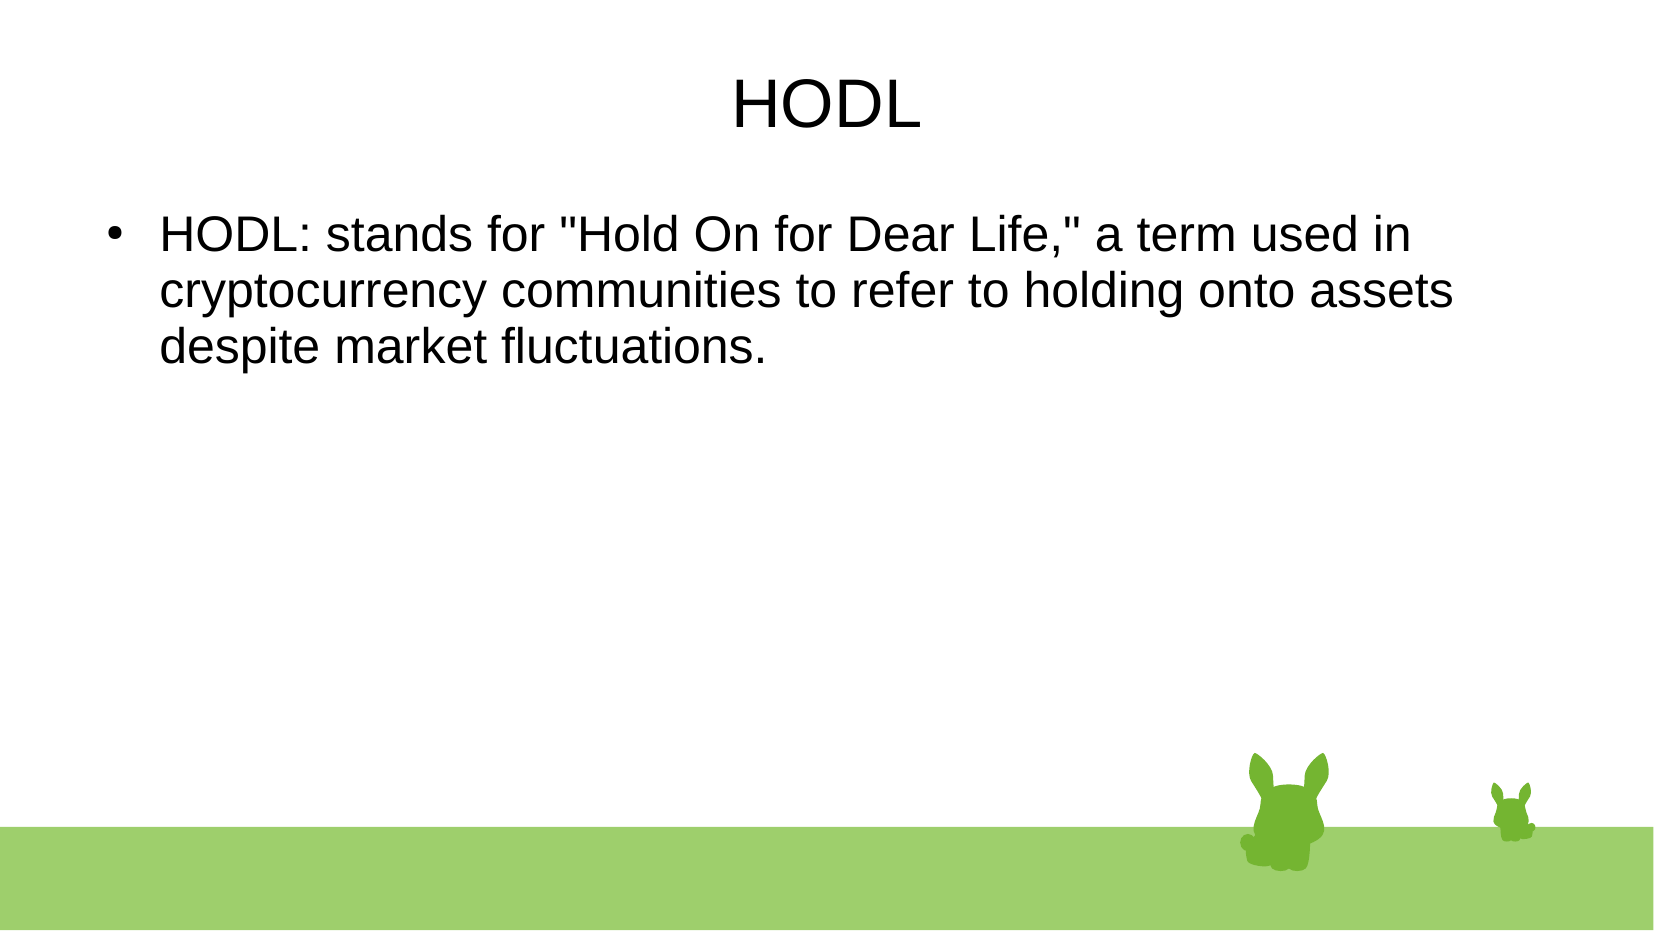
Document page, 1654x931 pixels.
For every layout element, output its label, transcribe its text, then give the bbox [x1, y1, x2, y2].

title HODL [88, 29, 1565, 178]
list HODL: stands for "Hold On for Dear Life," a term used in cryptocurrency communities to refer to holding onto assets despite market fluctuations. [88, 206, 1565, 739]
